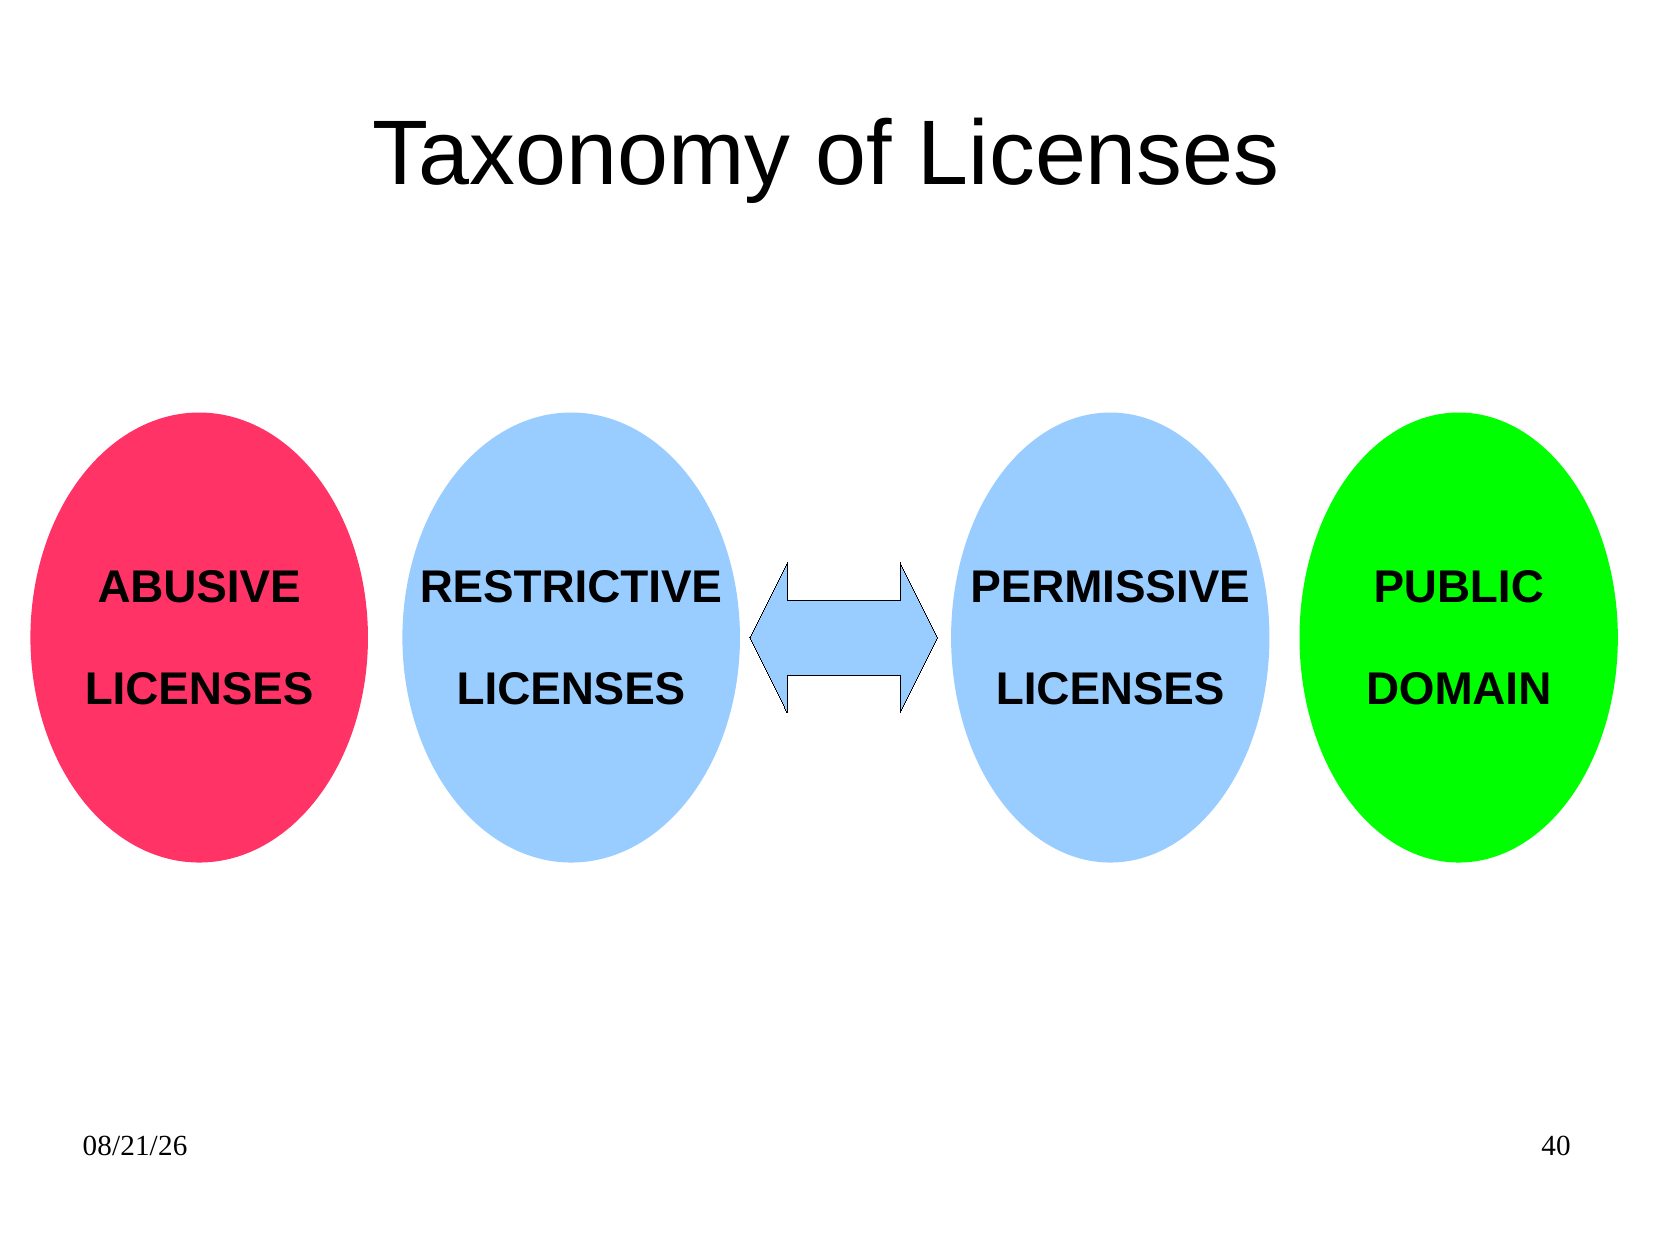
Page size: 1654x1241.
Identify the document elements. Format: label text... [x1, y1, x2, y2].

text_box RESTRICTIVE LICENSES [402, 412, 740, 863]
text_box PERMISSIVE LICENSES [951, 412, 1270, 863]
text_box ABUSIVE LICENSES [30, 412, 368, 863]
text_box [749, 562, 938, 713]
title Taxonomy of Licenses [82, 56, 1571, 250]
text_box PUBLIC DOMAIN [1299, 412, 1618, 863]
